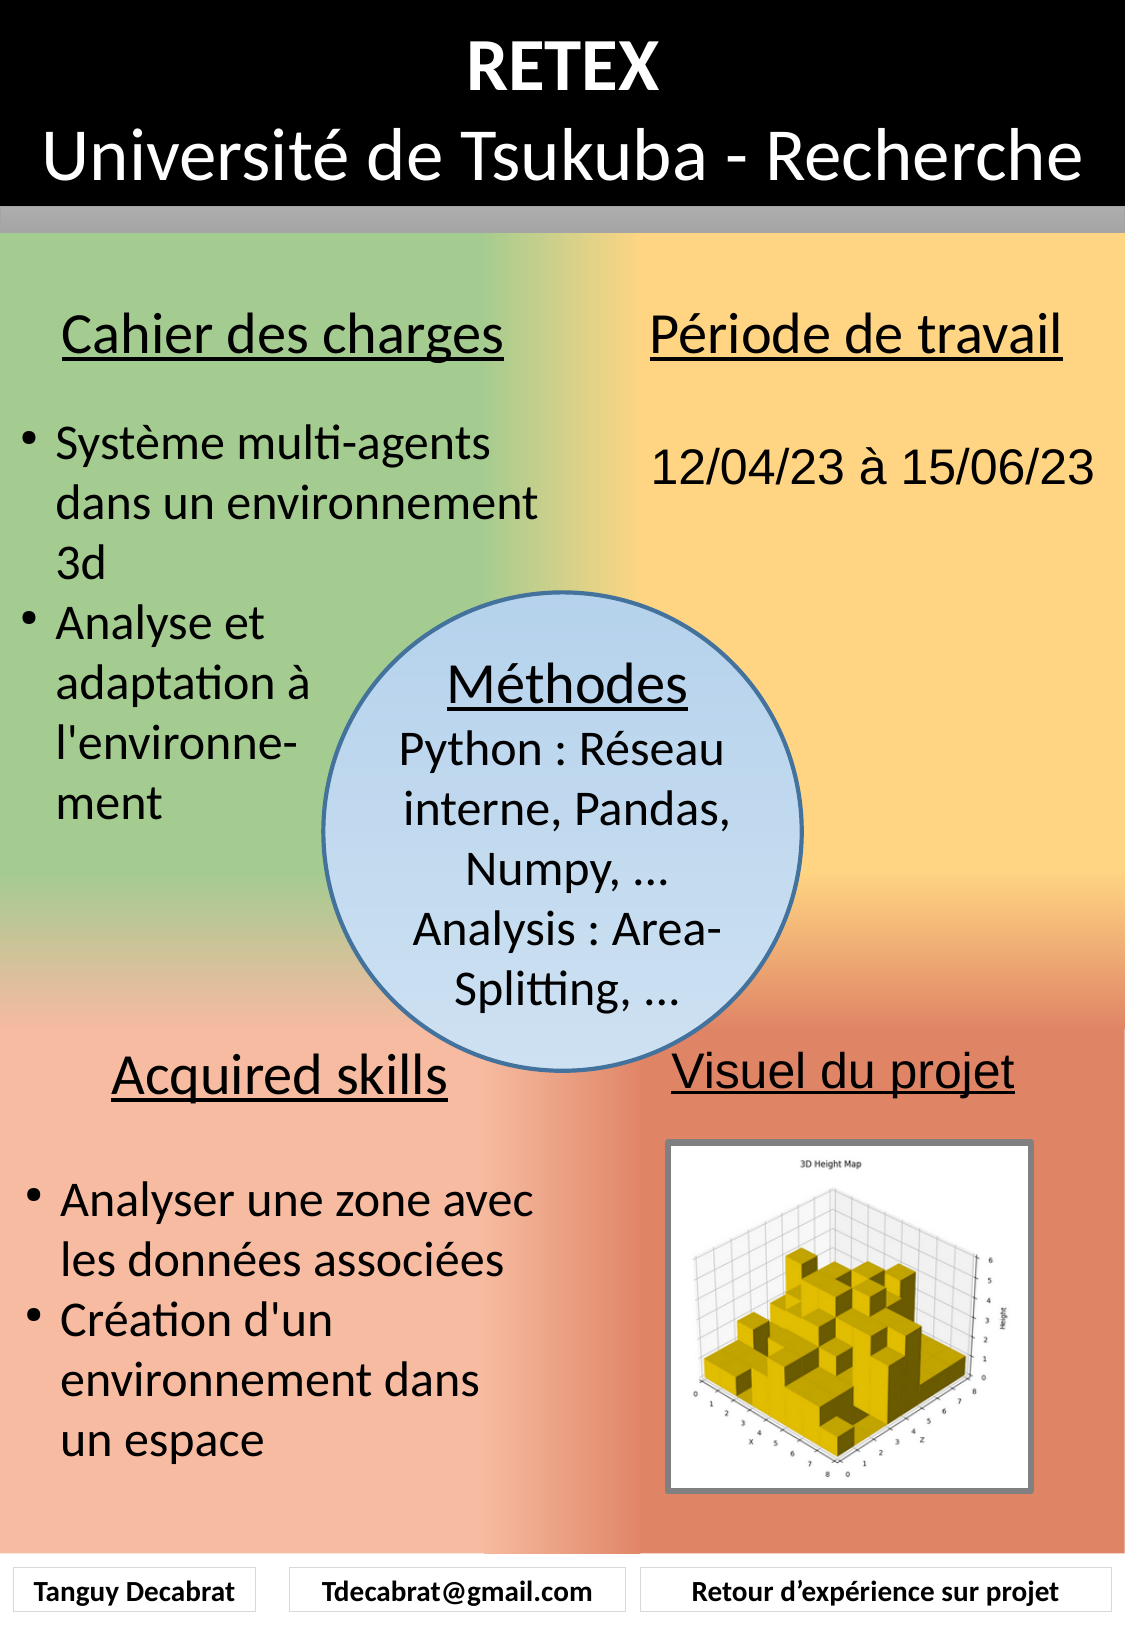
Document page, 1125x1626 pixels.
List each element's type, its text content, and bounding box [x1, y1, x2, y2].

text_box Cahier des charges Système multi-agents dans un environnement 3d Analyse et adaptation à l'environne- ment [5, 287, 561, 838]
text_box Visuel du projet [578, 1030, 1108, 1106]
text_box Retour d’expérience sur projet [640, 1567, 1112, 1612]
text_box Tanguy Decabrat [13, 1567, 256, 1612]
text_box Acquired skills Analyser une zone avec les données associées Création d'un environnement dans un espace [9, 1029, 550, 1474]
text_box Tdecabrat@gmail.com [289, 1567, 626, 1612]
text_box Période de travail 12/04/23 à 15/06/23 [590, 287, 1122, 503]
text_box RETEX Université de Tsukuba - Recherche [27, 8, 1100, 204]
picture [671, 1145, 1028, 1489]
text_box [0, 0, 1125, 1554]
text_box Méthodes Python : Réseau interne, Pandas, Numpy, ... Analysis : Area- Splitting, ... [295, 637, 840, 1023]
